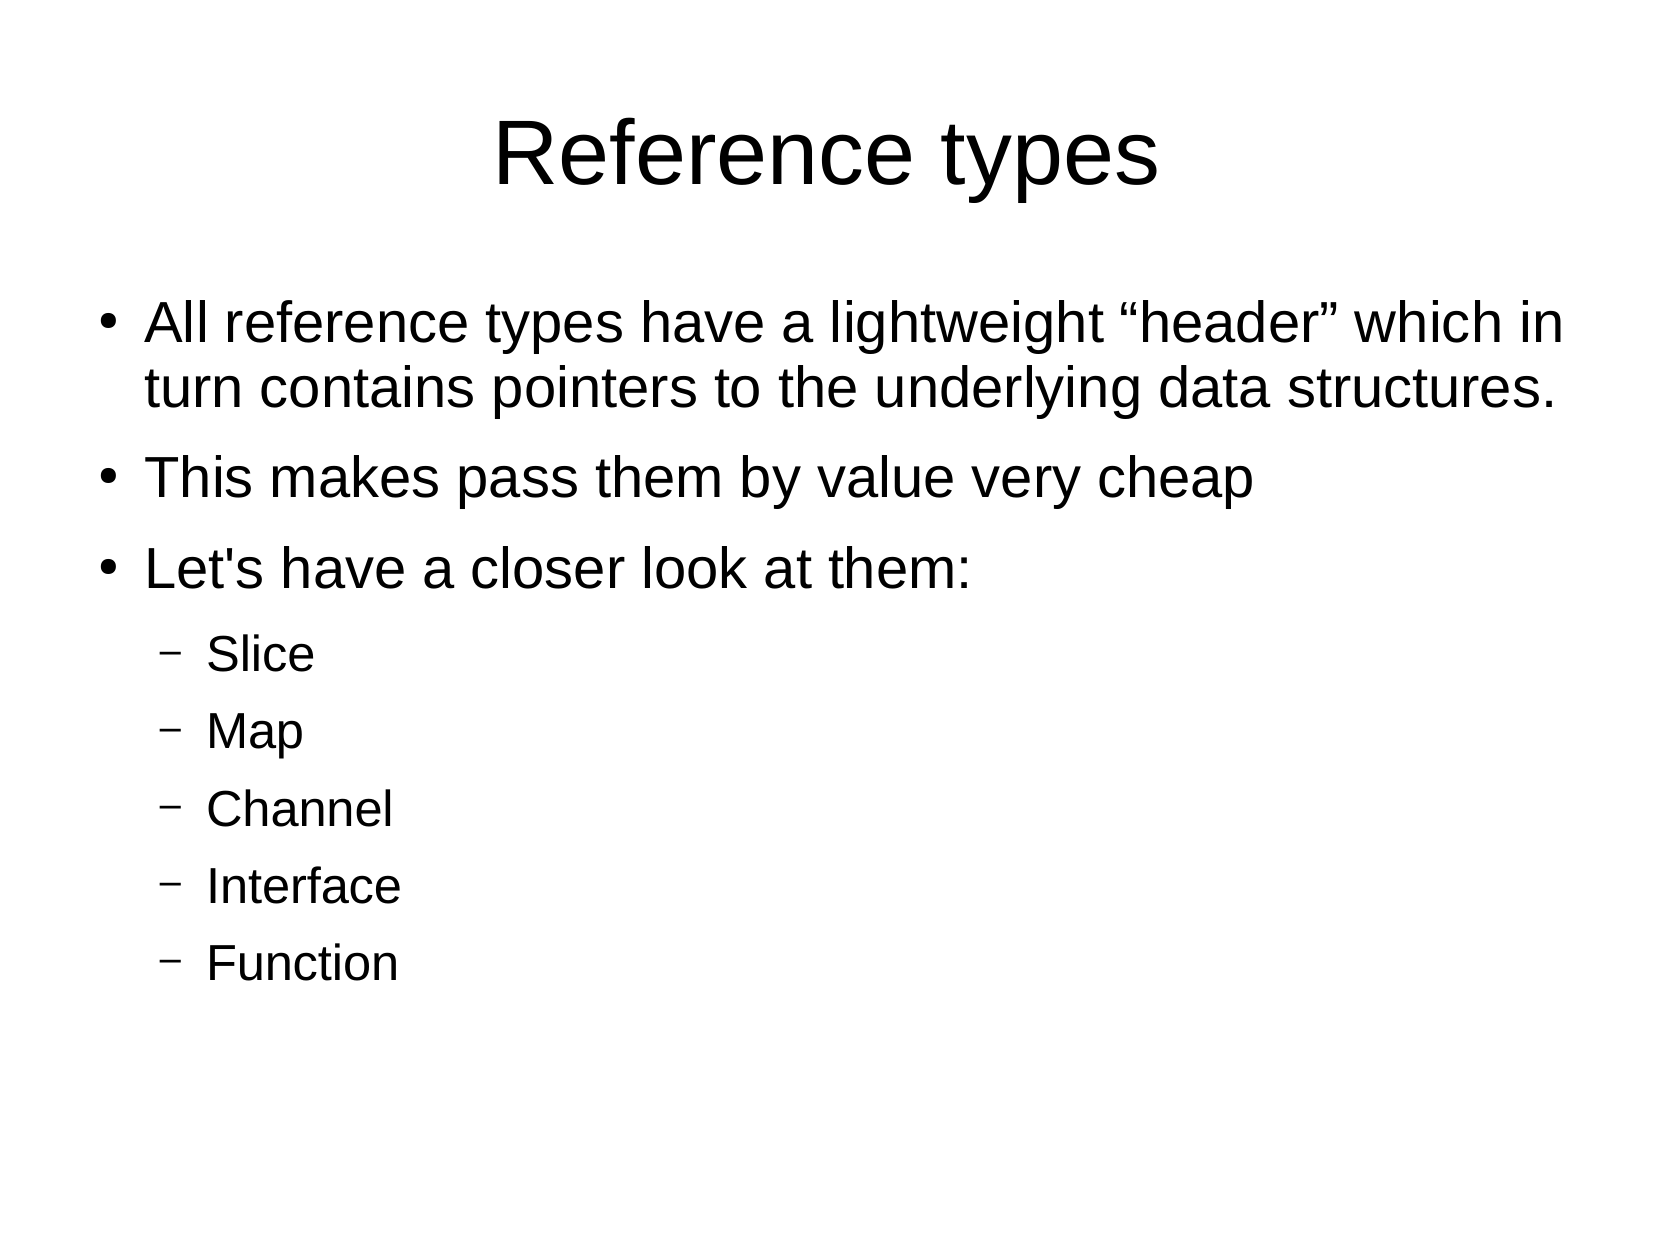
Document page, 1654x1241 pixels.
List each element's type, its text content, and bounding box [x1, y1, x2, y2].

title Reference types [82, 49, 1571, 257]
list All reference types have a lightweight “header” which in turn contains pointers to the underlying data structures. This makes pass them by value very cheap Let's have a closer look at them: Slice Map Channel Interface Function [82, 290, 1571, 1010]
